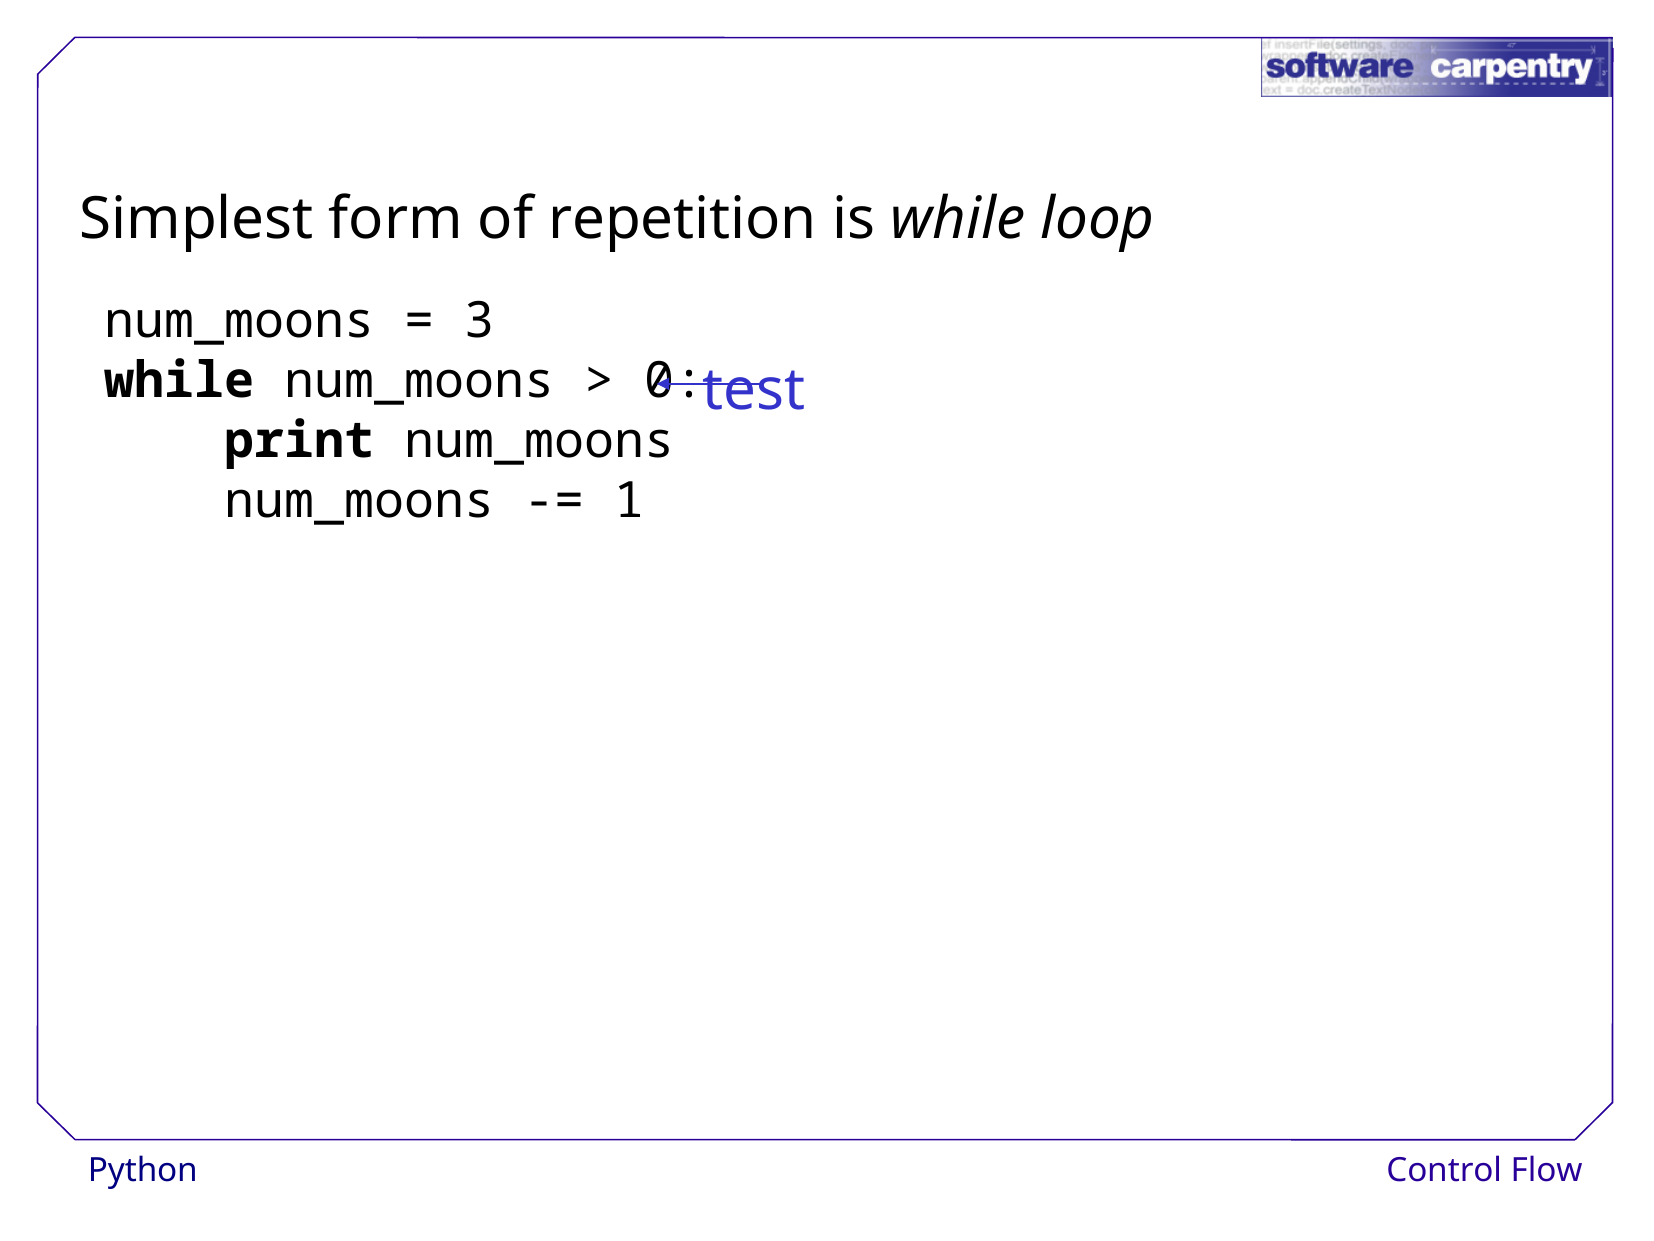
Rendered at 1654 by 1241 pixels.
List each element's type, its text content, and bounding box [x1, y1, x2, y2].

text_box num_moons = 3 while num_moons > 0: print num_moons num_moons -= 1 [89, 279, 1512, 715]
picture [1261, 39, 1613, 97]
text_box test [688, 308, 971, 429]
text_box test [732, 385, 748, 390]
text_box Simplest form of repetition is while loop [65, 138, 1320, 259]
